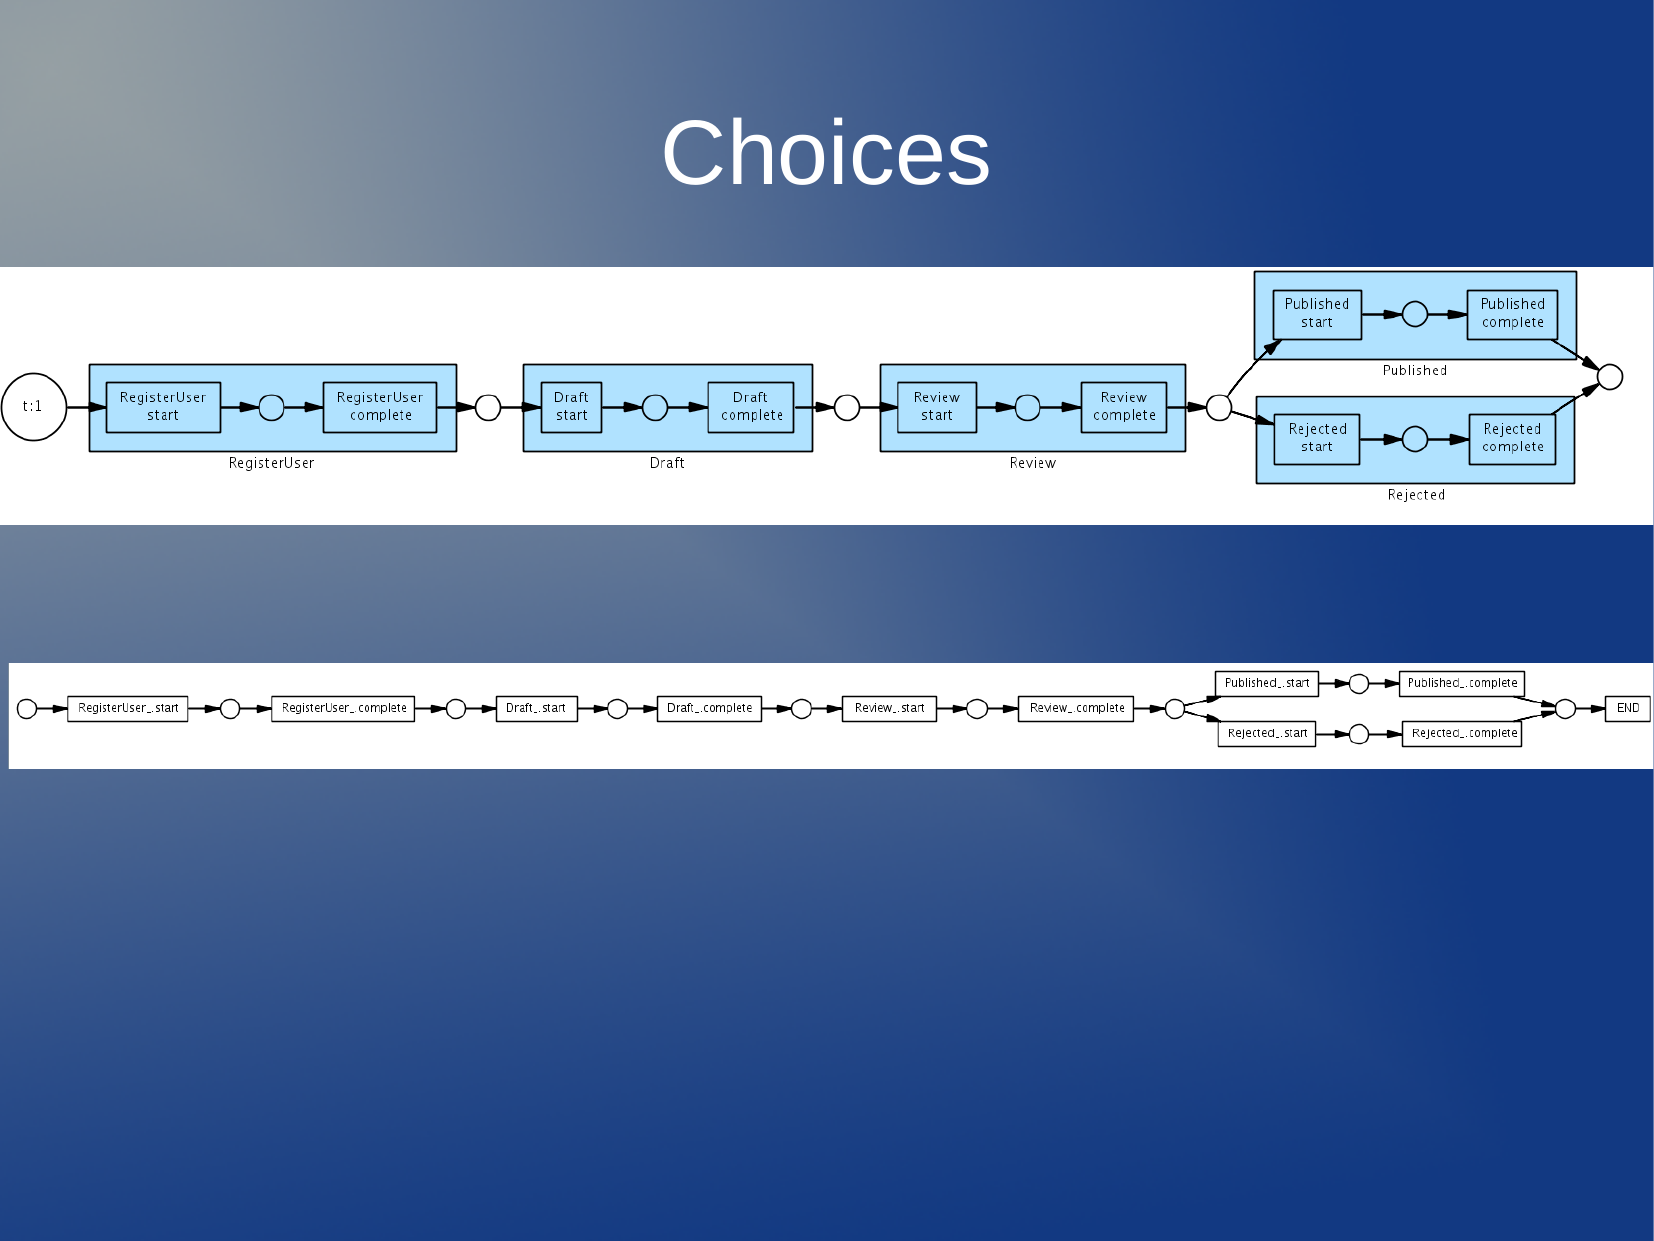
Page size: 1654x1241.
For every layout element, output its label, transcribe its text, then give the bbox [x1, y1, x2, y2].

picture [0, 0, 1654, 1241]
title Choices [82, 49, 1571, 257]
